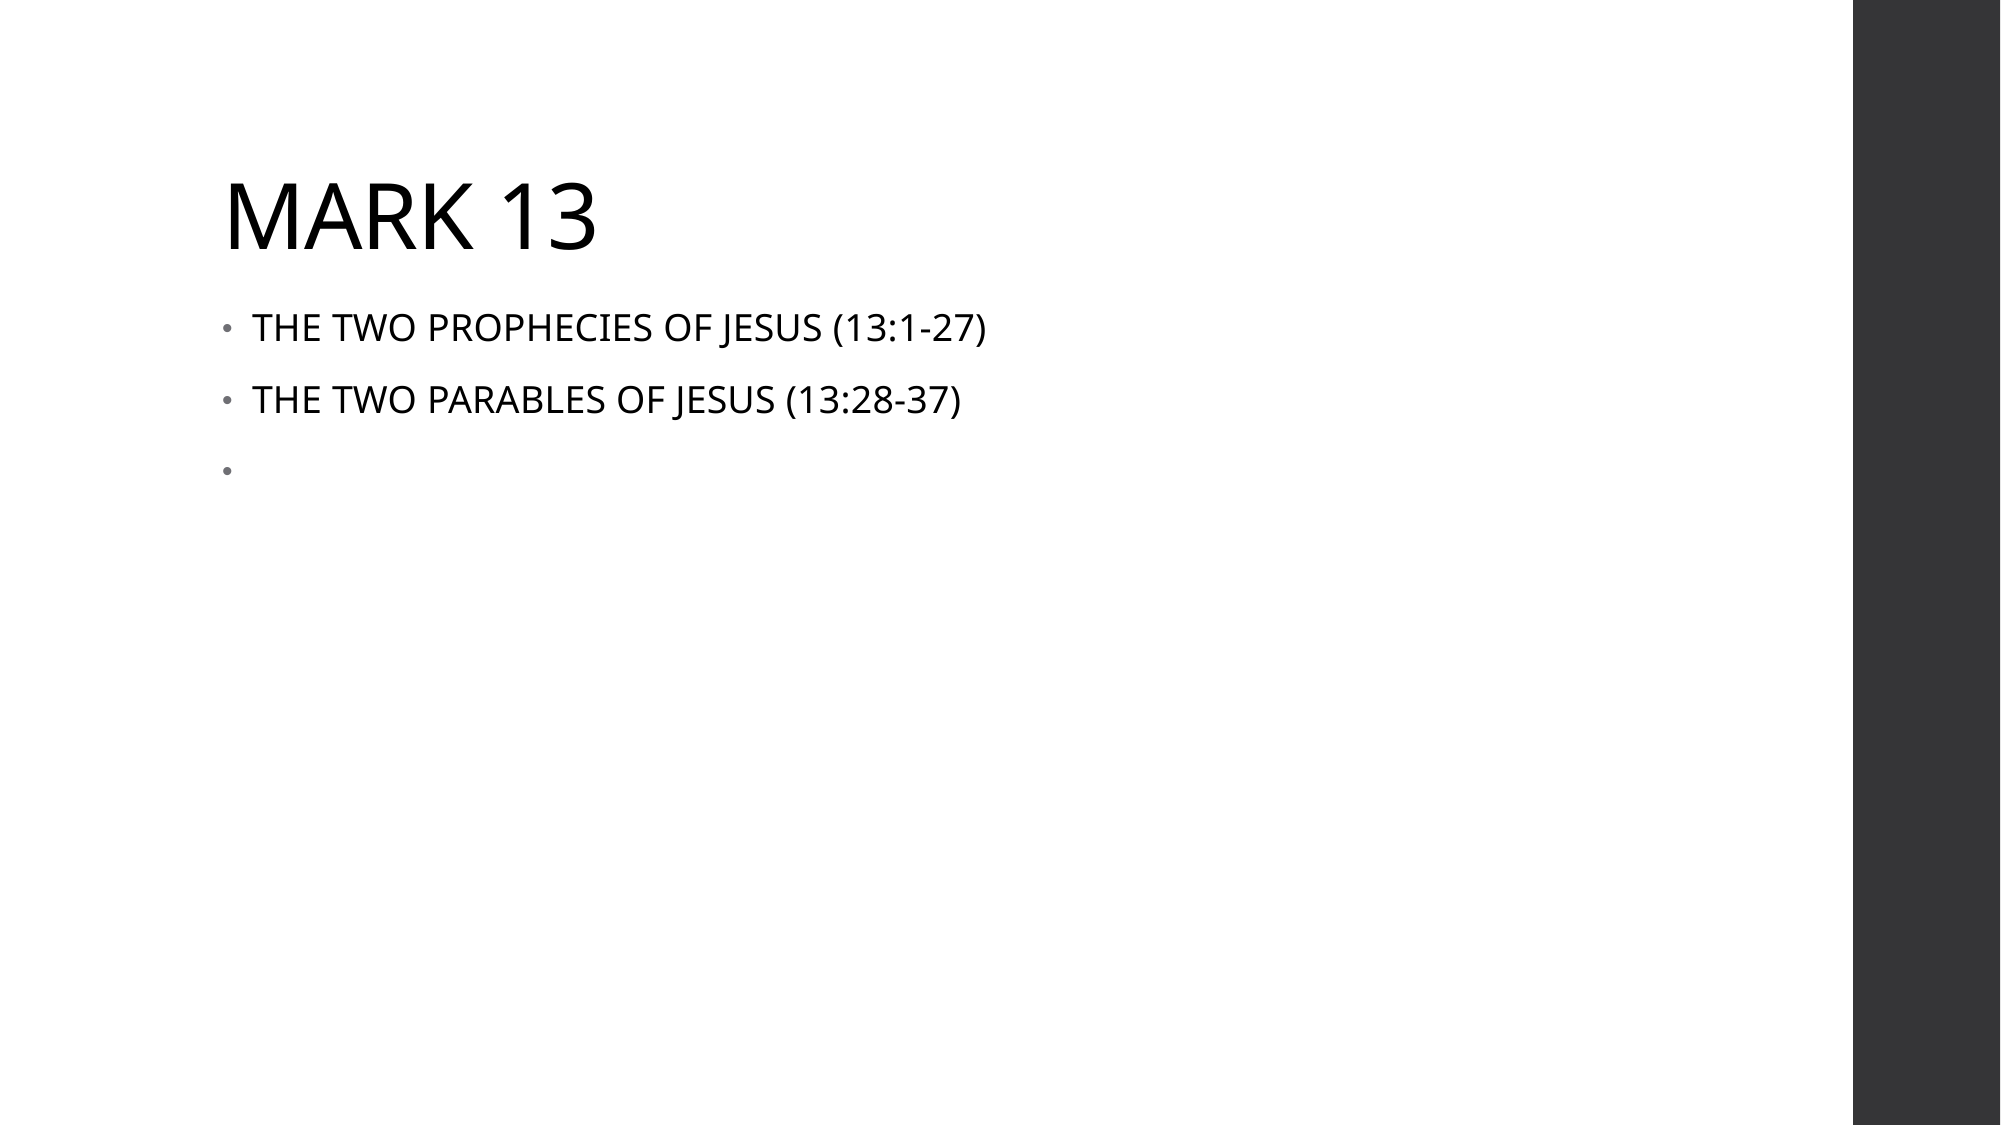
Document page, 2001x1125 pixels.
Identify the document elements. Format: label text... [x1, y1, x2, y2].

title MARK 13 [206, 60, 1797, 278]
list THE TWO PROPHECIES OF JESUS (13:1-27) THE TWO PARABLES OF JESUS (13:28-37) [206, 299, 1617, 1014]
